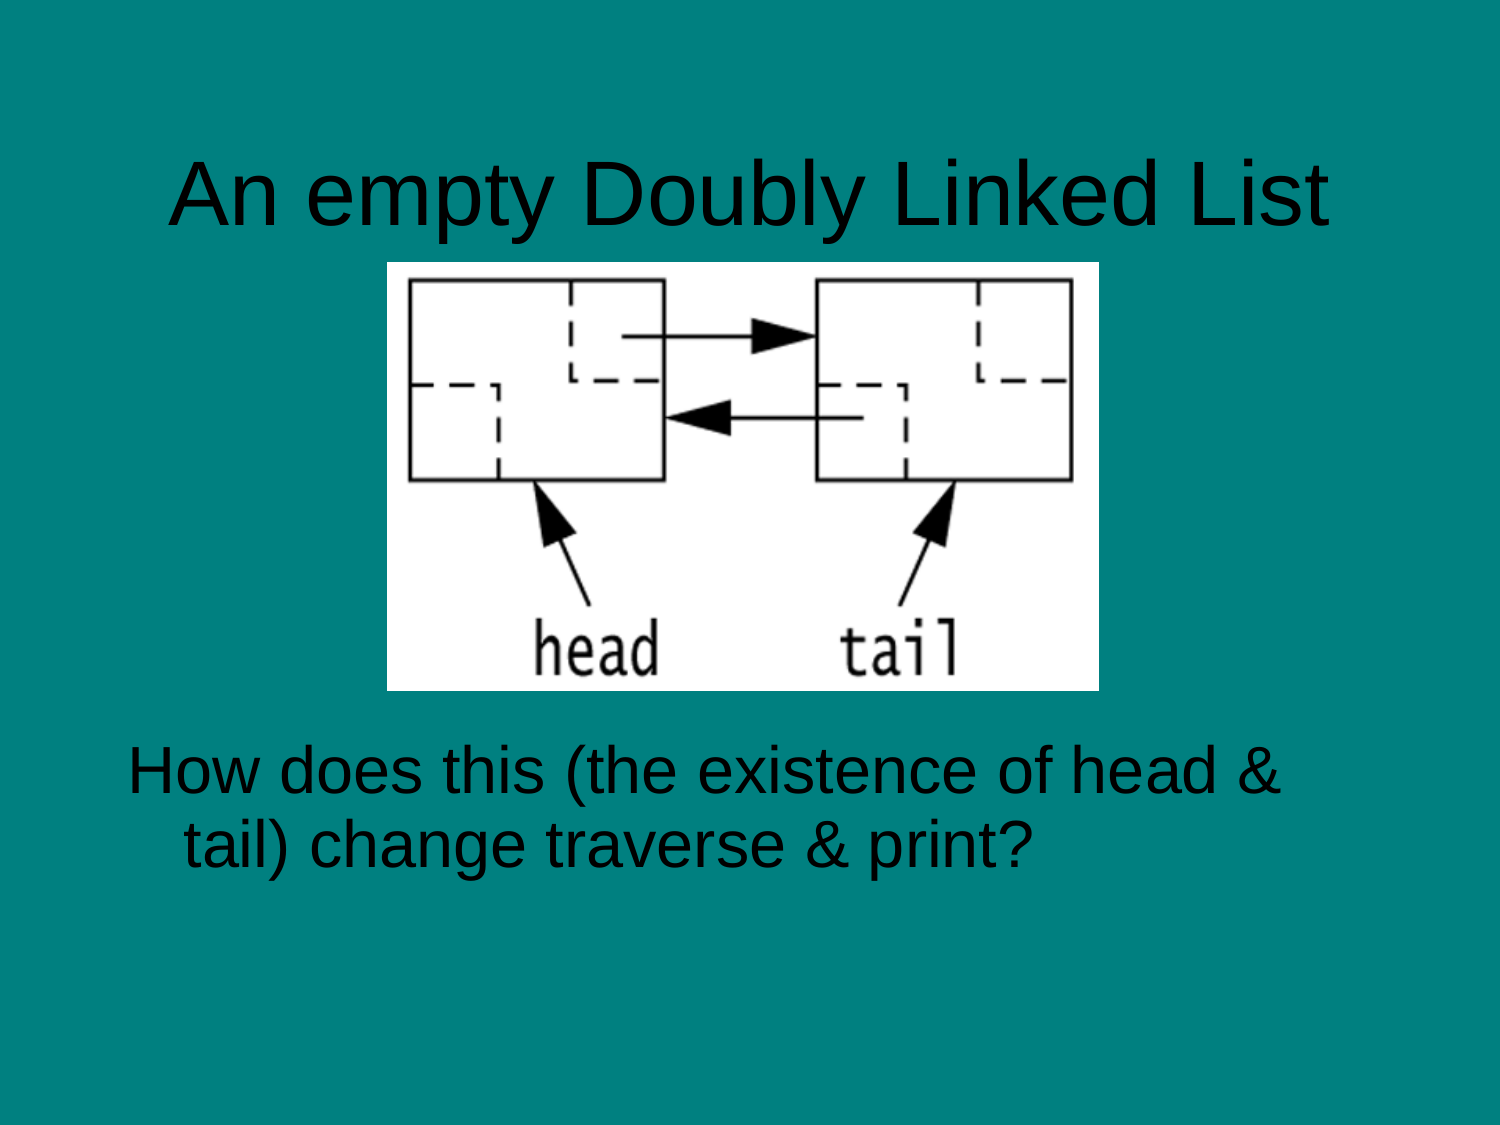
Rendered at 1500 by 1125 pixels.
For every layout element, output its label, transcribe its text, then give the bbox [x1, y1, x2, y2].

title An empty Doubly Linked List [112, 99, 1388, 288]
text_box [387, 262, 1099, 691]
list How does this (the existence of head & tail) change traverse & print? [112, 725, 1388, 1001]
